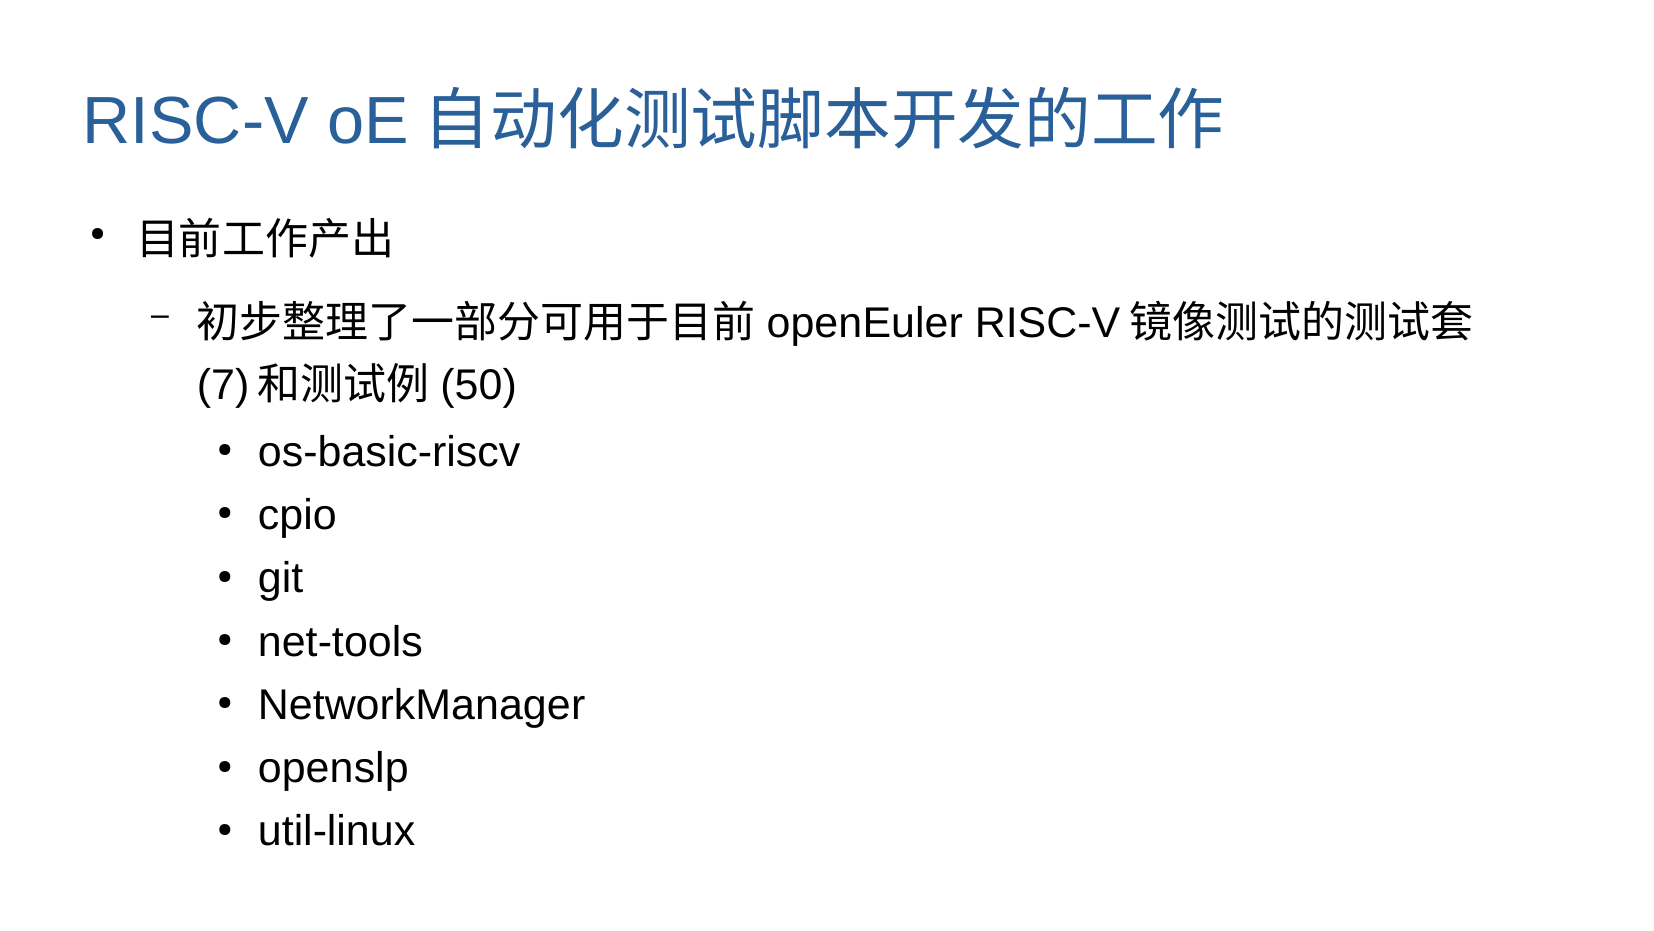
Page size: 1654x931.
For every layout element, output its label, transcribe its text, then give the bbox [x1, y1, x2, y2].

list 目前工作产出 初步整理了一部分可用于目前openEuler RISC-V镜像测试的测试套(7)和测试例(50) os-basic-riscv cpio git net-tools NetworkManager openslp util-linux [75, 204, 1501, 863]
title RISC-V oE自动化测试脚本开发的工作 [82, 37, 1571, 193]
